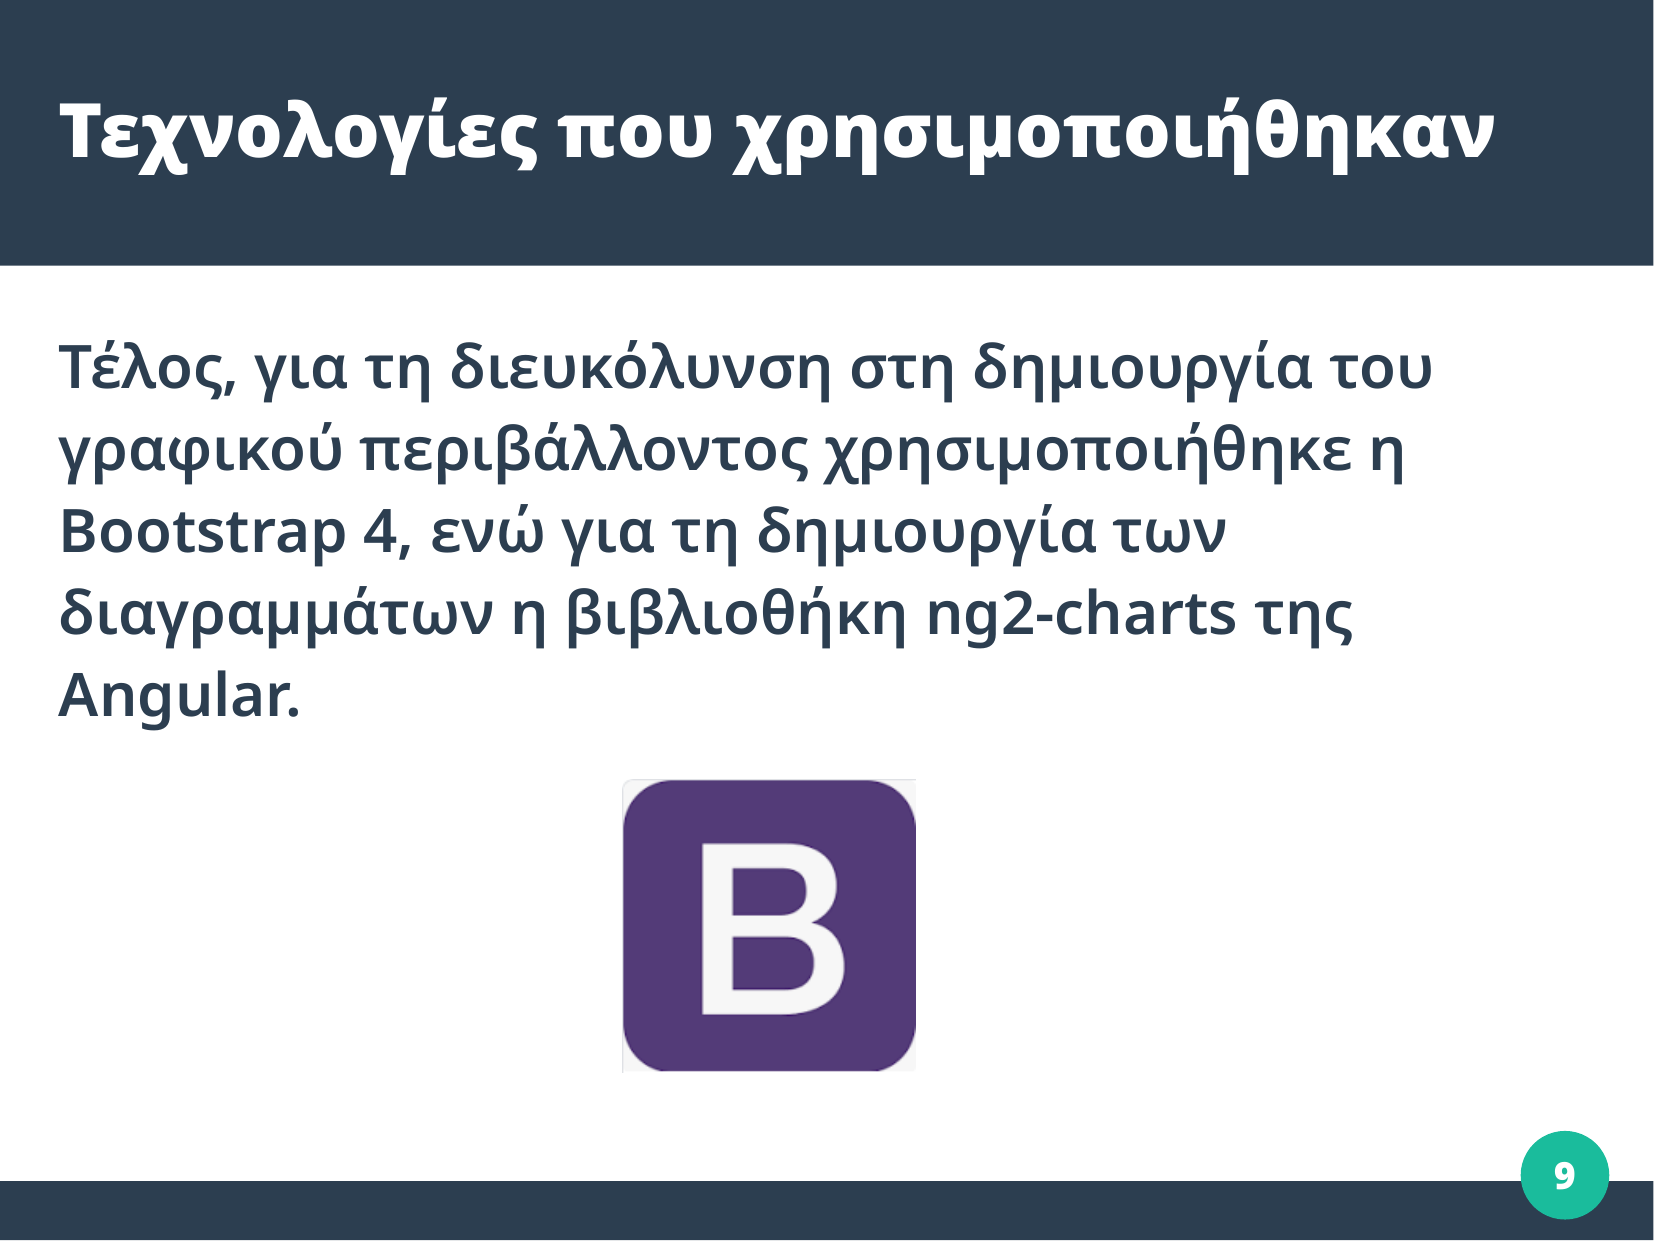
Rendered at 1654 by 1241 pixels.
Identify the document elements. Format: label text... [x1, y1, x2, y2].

list Τέλος, για τη διευκόλυνση στη δημιουργία του γραφικού περιβάλλοντος χρησιμοποιήθηκε η Bootstrap 4, ενώ για τη δημιουργία των διαγραμμάτων η βιβλιοθήκη ng2-charts της Angular. [59, 324, 1595, 736]
title Τεχνολογίες που χρησιμοποιήθηκαν [59, 49, 1595, 207]
picture [622, 779, 916, 1073]
